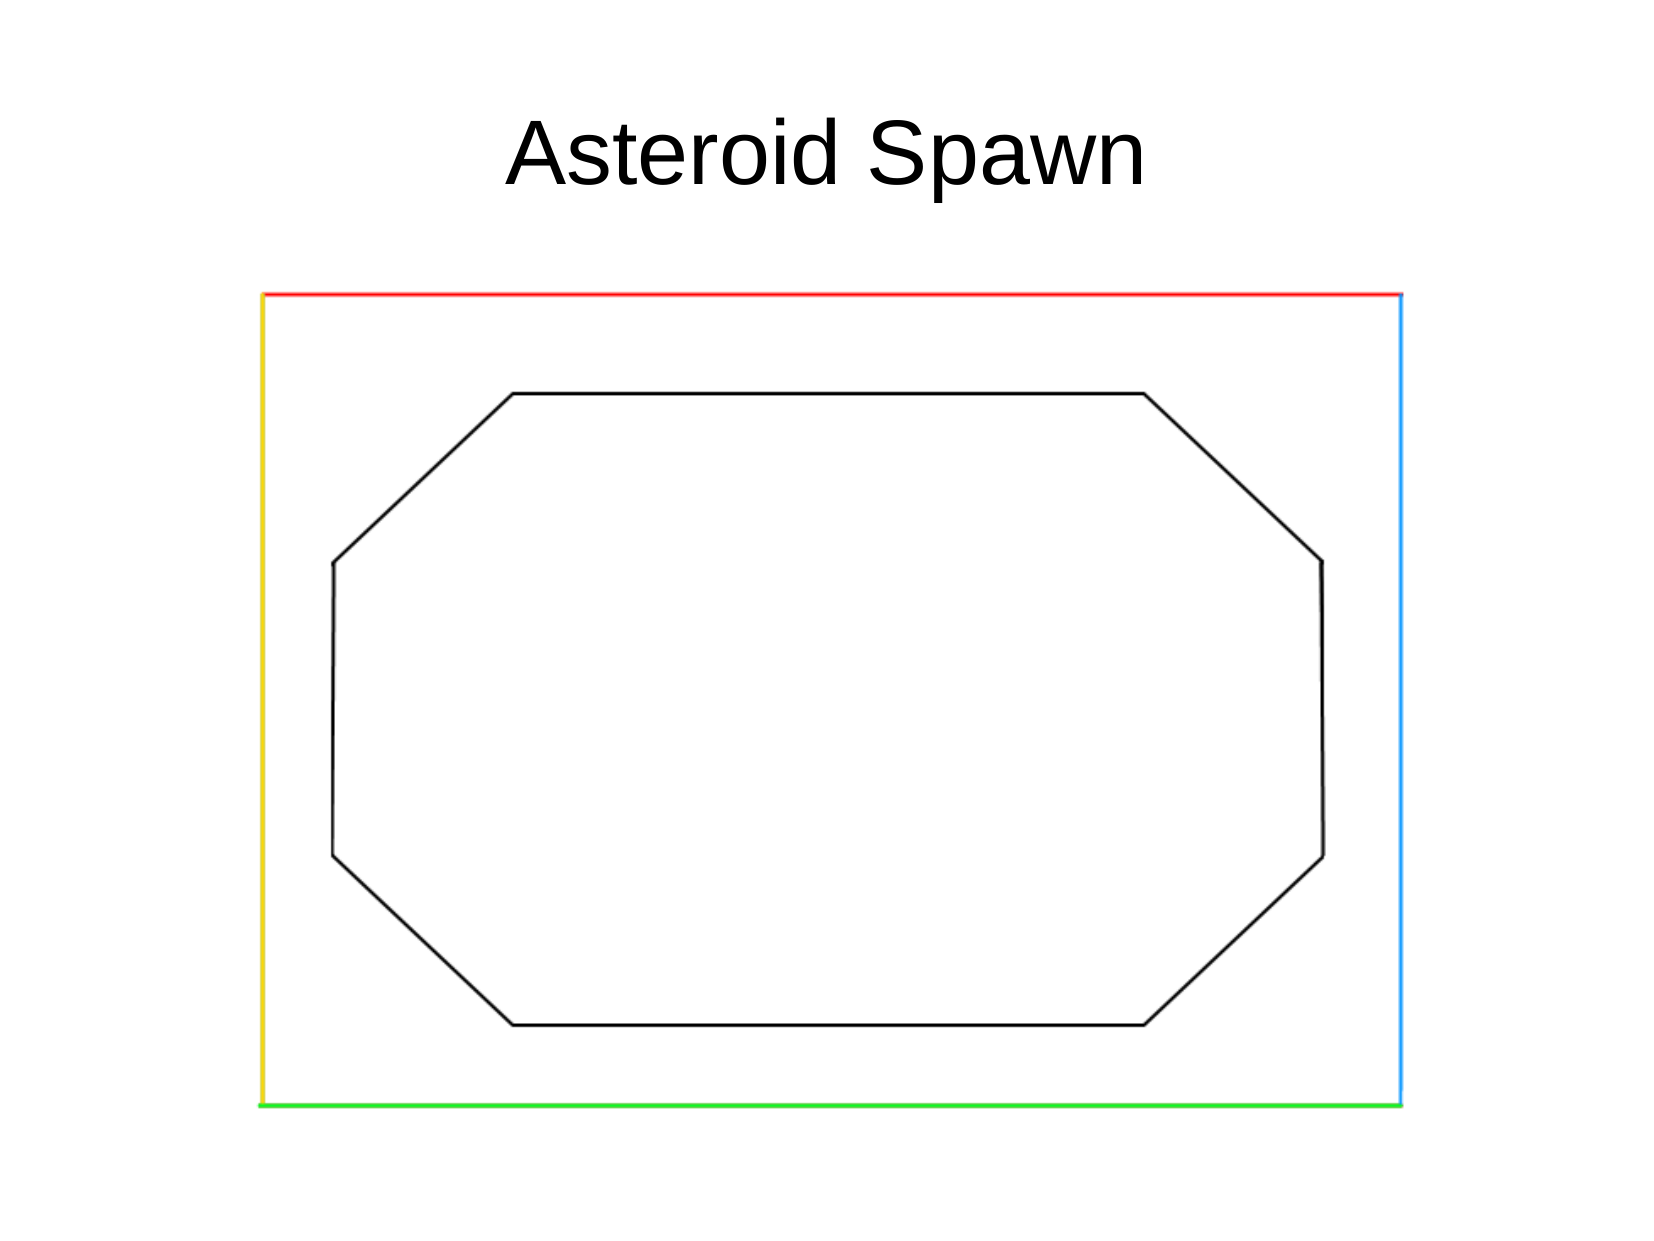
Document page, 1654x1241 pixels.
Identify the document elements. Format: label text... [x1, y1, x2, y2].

title Asteroid Spawn [82, 49, 1571, 257]
picture [159, 206, 1512, 1222]
